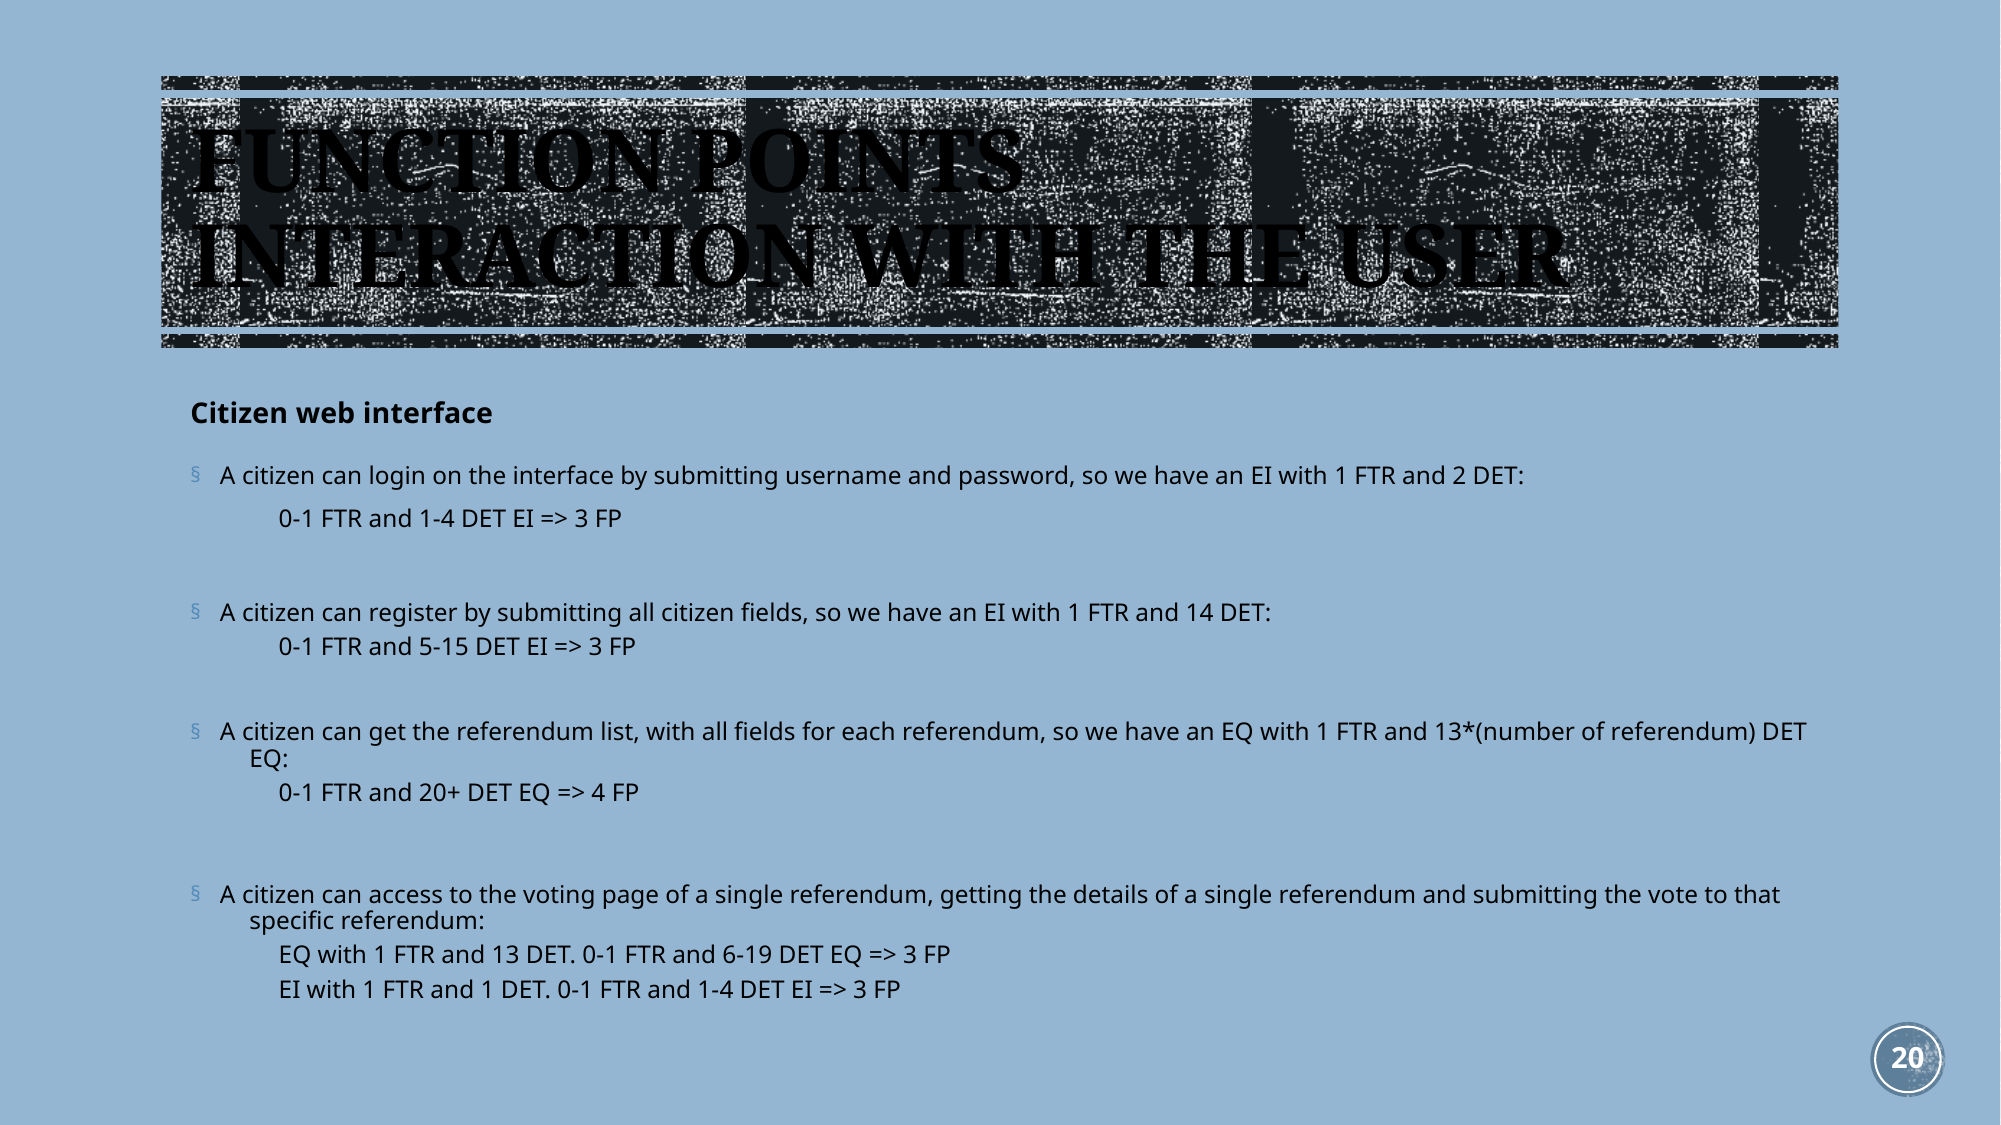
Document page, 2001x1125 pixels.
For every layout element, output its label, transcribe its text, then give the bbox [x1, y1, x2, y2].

title Function points Interaction with the user [175, 79, 1826, 344]
slide_number 20 [1855, 1028, 1961, 1089]
list Citizen web interface A citizen can login on the interface by submitting username and password, so we have an EI with 1 FTR and 2 DET: 0-1 FTR and 1-4 DET EI => 3 FP A citizen can register by submitting all citizen fields, so we have an EI with 1 FTR and 14 DET: 0-1 FTR and 5-15 DET EI => 3 FP A citizen can get the referendum list, with all fields for each referendum, so we have an EQ with 1 FTR and 13*(number of referendum) DET EQ: 0-1 FTR and 20+ DET EQ => 4 FP A citizen can access to the voting page of a single referendum, getting the details of a single referendum and submitting the vote to that specific referendum: EQ with 1 FTR and 13 DET. 0-1 FTR and 6-19 DET EQ => 3 FP EI with 1 FTR and 1 DET. 0-1 FTR and 1-4 DET EI => 3 FP [175, 380, 1826, 1013]
text_box [0, 0, 2000, 1125]
